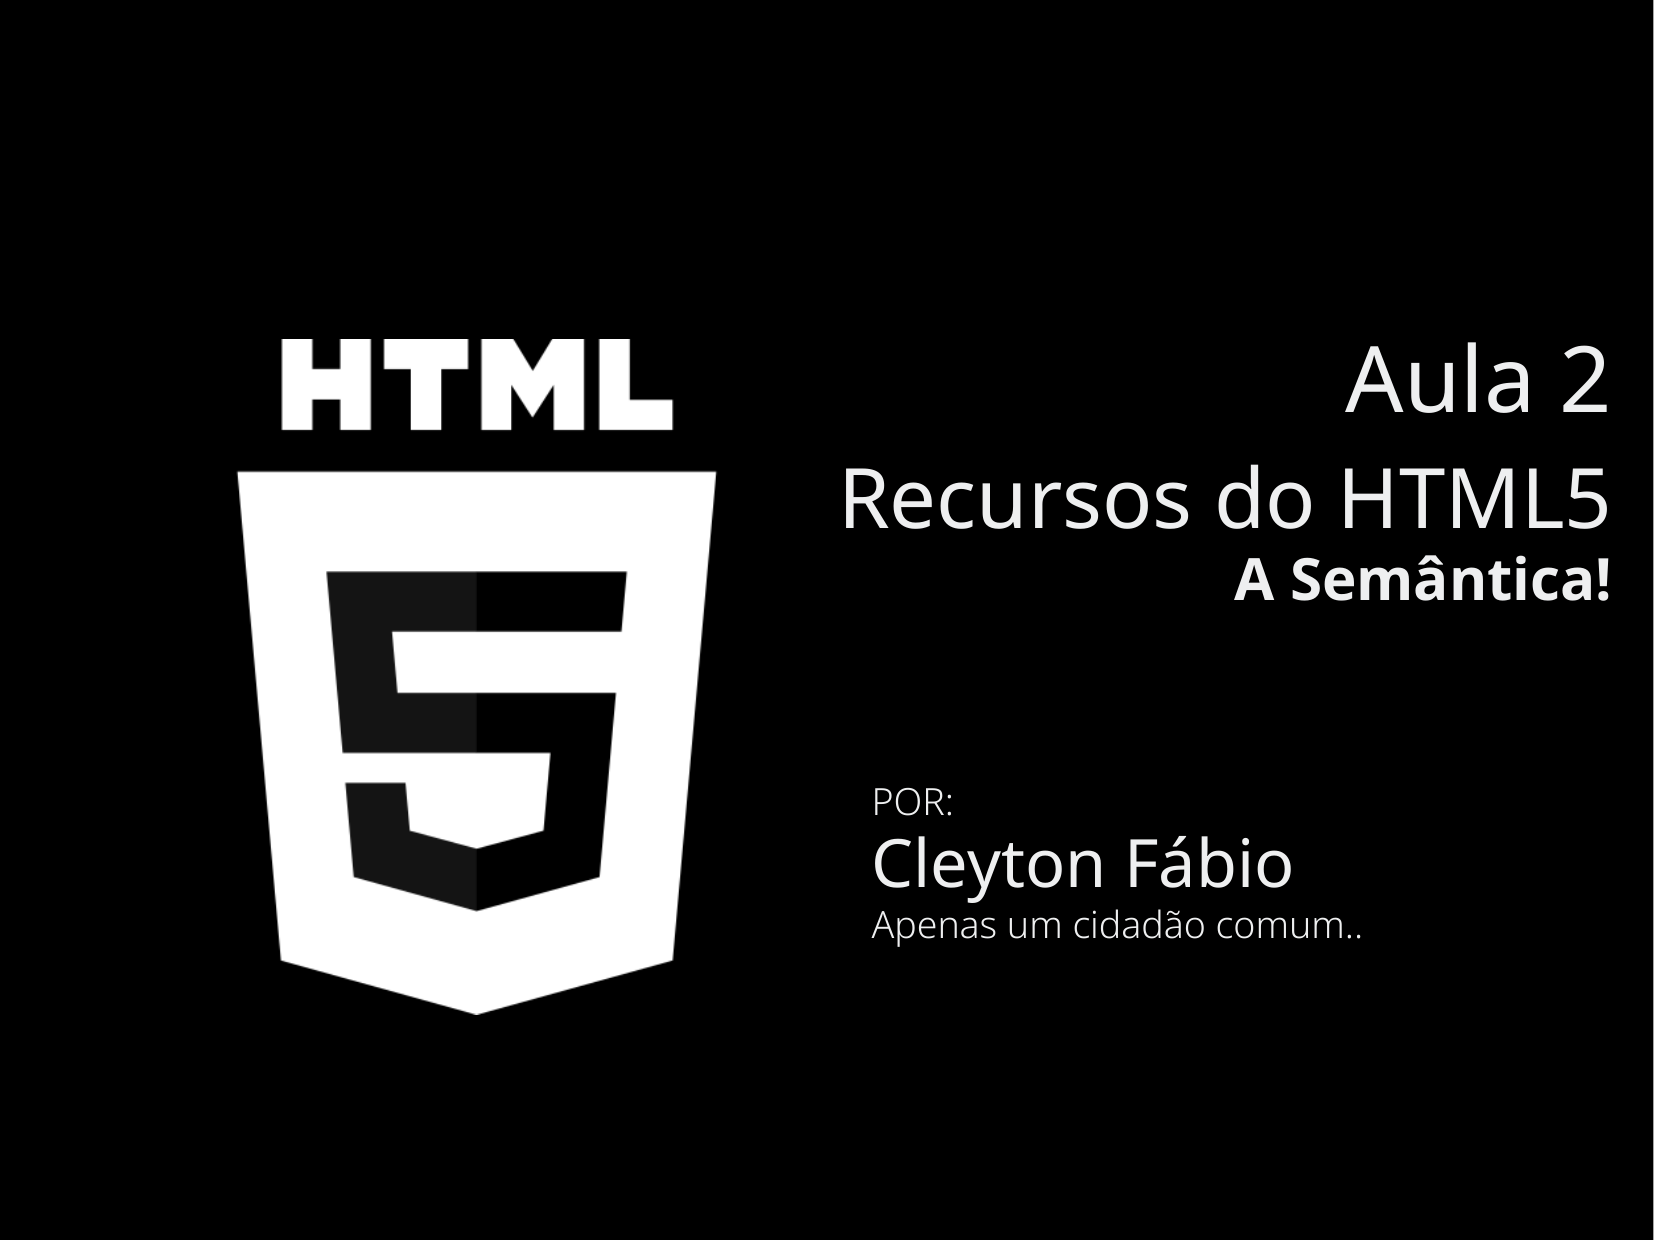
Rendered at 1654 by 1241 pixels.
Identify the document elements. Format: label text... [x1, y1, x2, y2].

text_box POR: [856, 768, 1613, 827]
text_box Apenas um cidadão comum.. [856, 891, 1607, 1007]
subtitle A Semântica! [815, 539, 1613, 618]
text_box Cleyton Fábio [856, 827, 1608, 902]
title Aula 2 Recursos do HTML5 [262, 332, 1613, 537]
picture [139, 339, 815, 1015]
